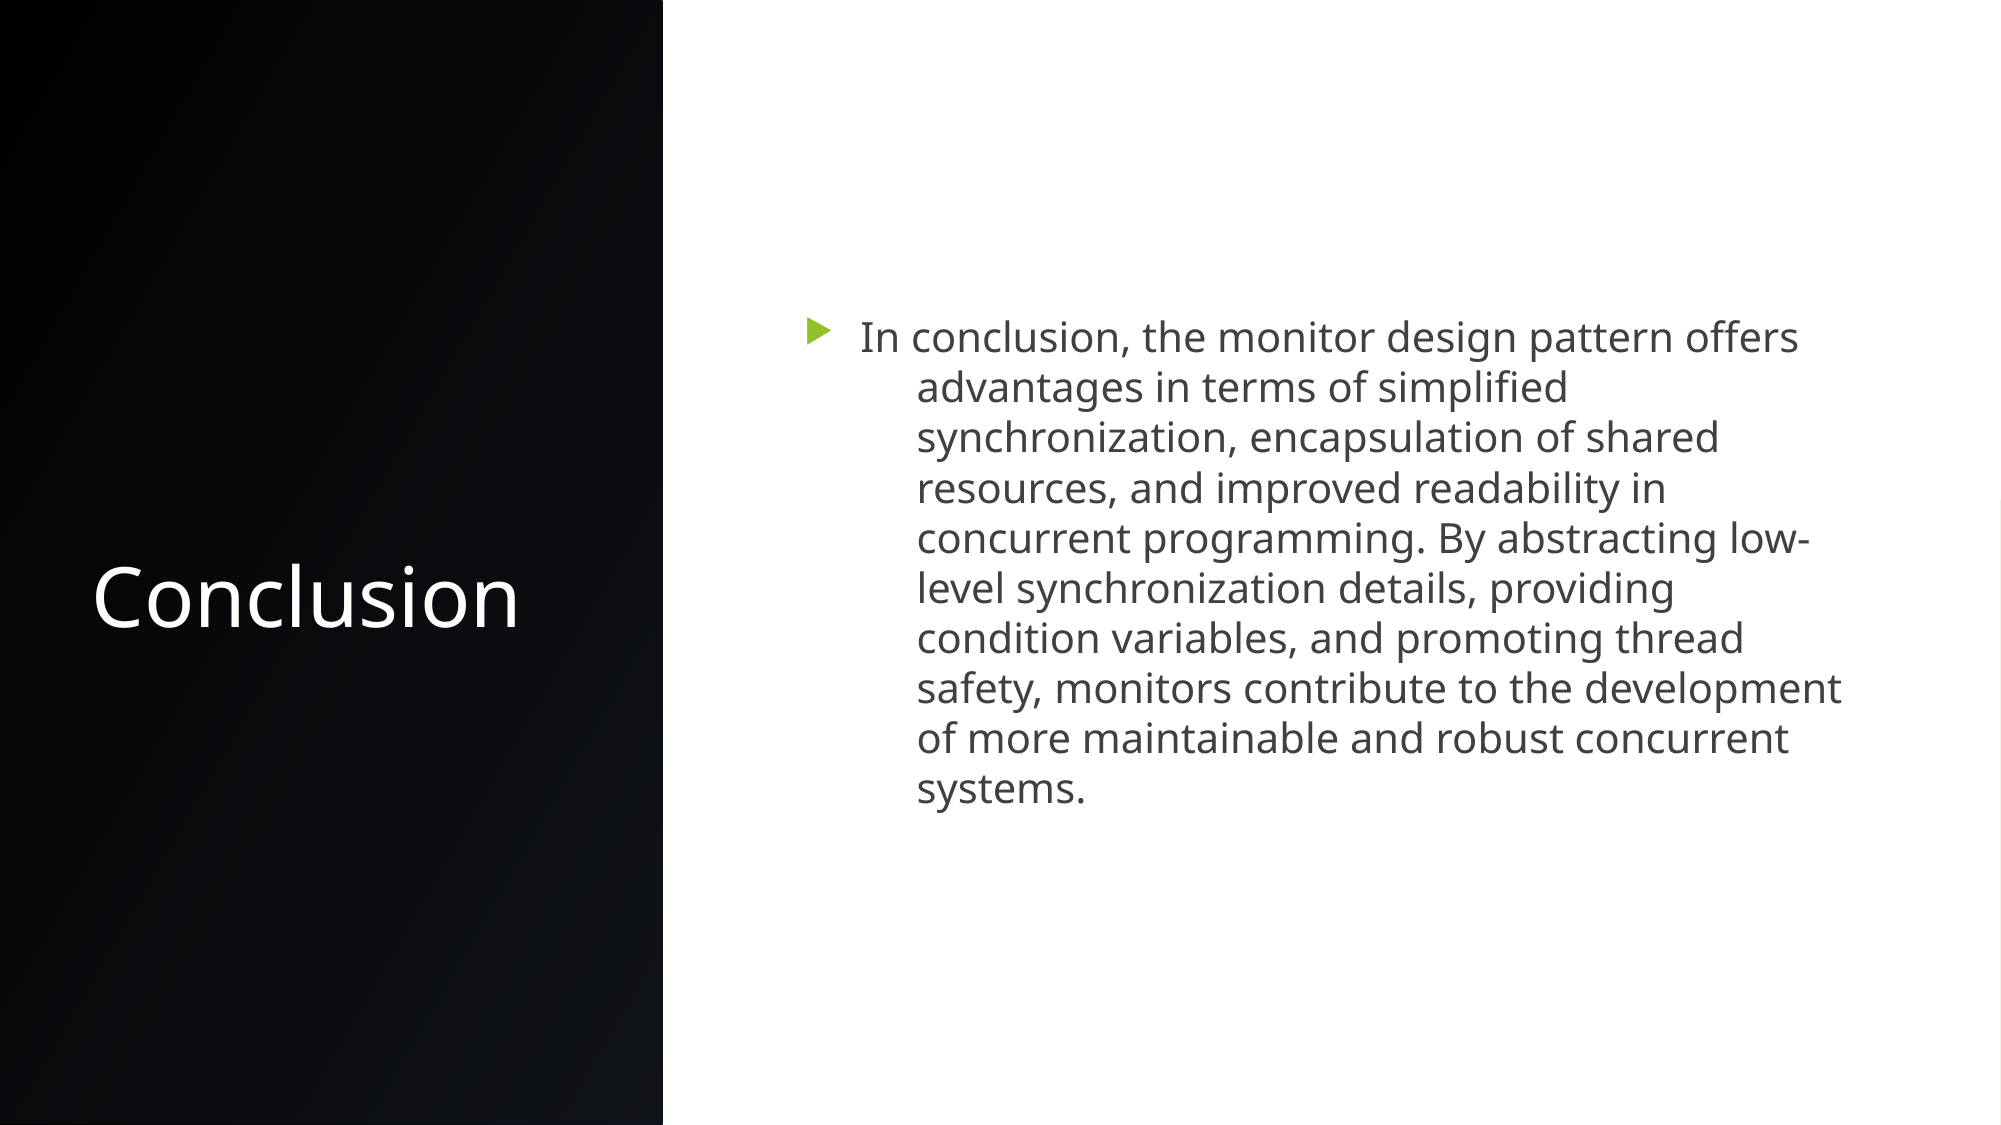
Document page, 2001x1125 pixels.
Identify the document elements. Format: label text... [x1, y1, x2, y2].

title Conclusion [76, 96, 602, 652]
list In conclusion, the monitor design pattern offers advantages in terms of simplified synchronization, encapsulation of shared resources, and improved readability in concurrent programming. By abstracting low-level synchronization details, providing condition variables, and promoting thread safety, monitors contribute to the development of more maintainable and robust concurrent systems. [789, 106, 1865, 1017]
text_box [0, 0, 2000, 1125]
